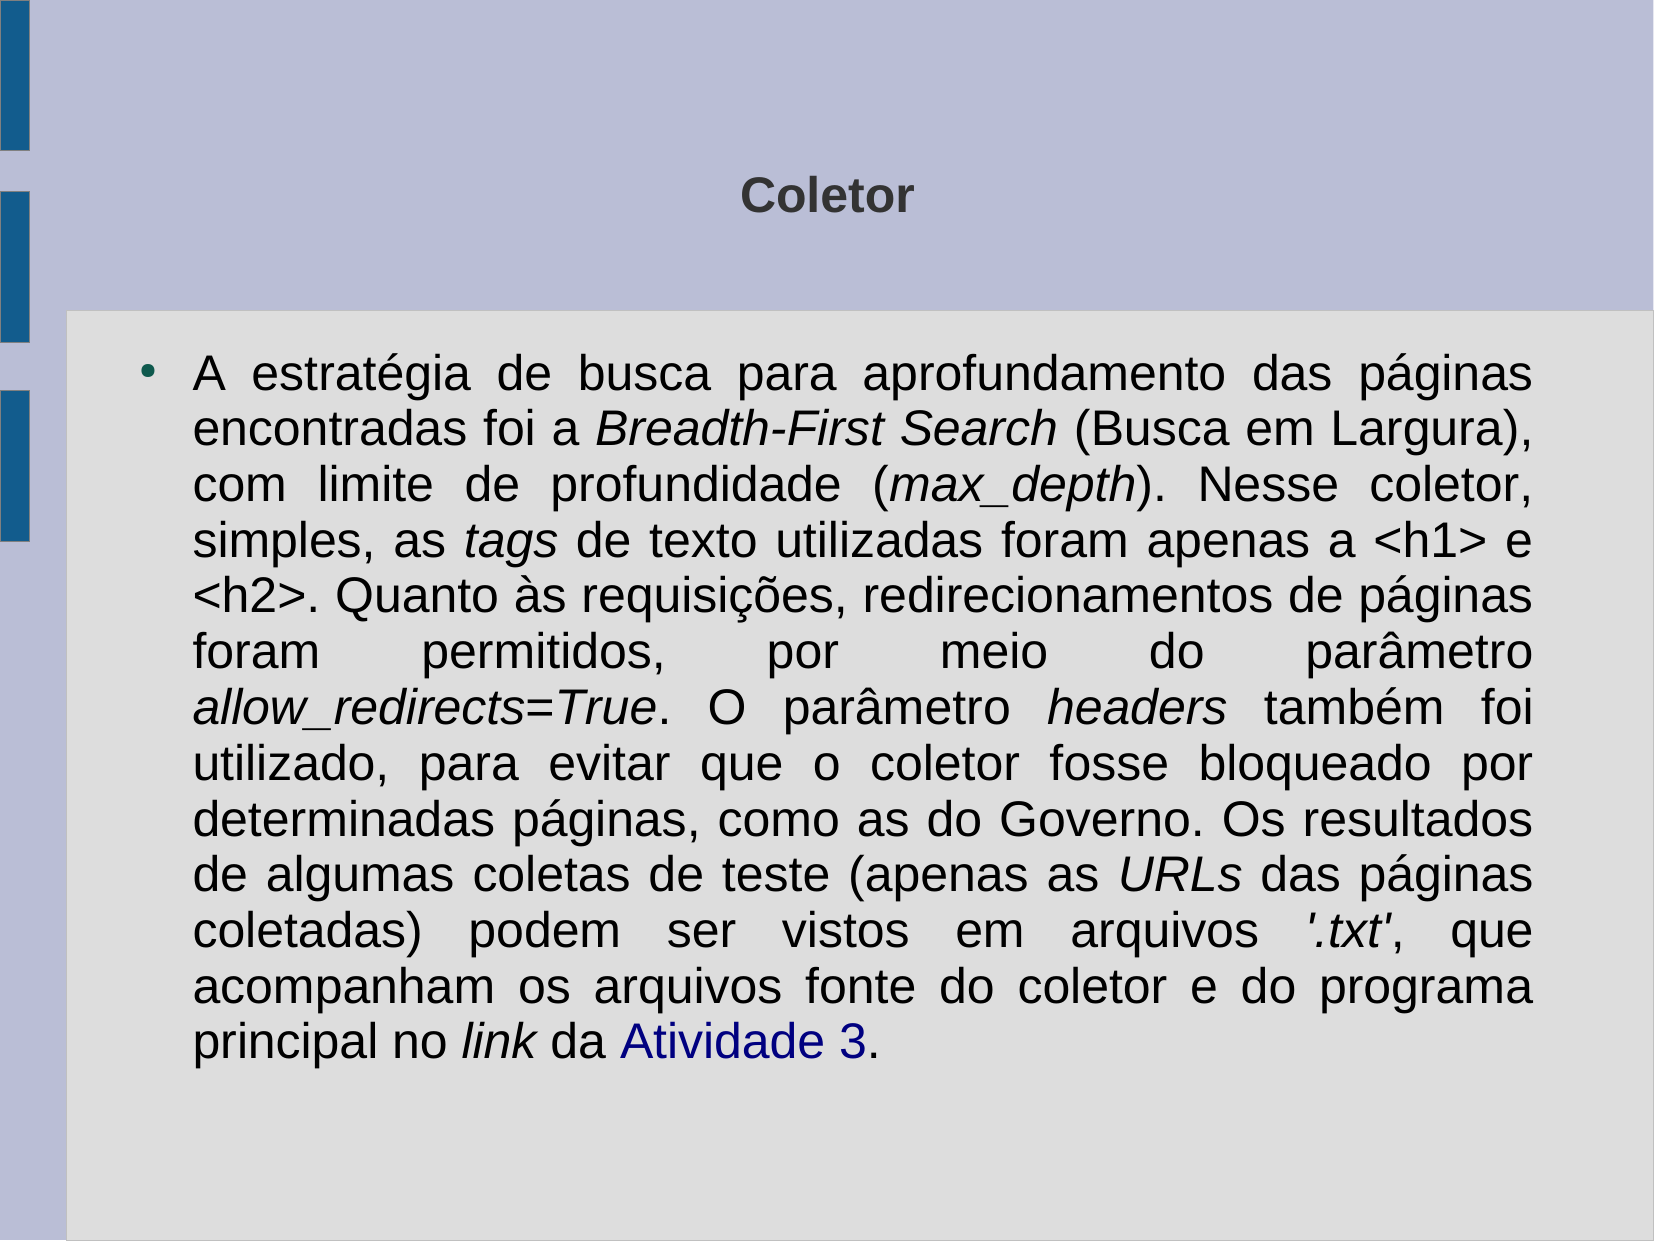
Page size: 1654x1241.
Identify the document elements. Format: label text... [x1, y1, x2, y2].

title Coletor [121, 91, 1534, 299]
list A estratégia de busca para aprofundamento das páginas encontradas foi a Breadth-First Search (Busca em Largura), com limite de profundidade (max_depth). Nesse coletor, simples, as tags de texto utilizadas foram apenas a <h1> e <h2>. Quanto às requisições, redirecionamentos de páginas foram permitidos, por meio do parâmetro allow_redirects=True. O parâmetro headers também foi utilizado, para evitar que o coletor fosse bloqueado por determinadas páginas, como as do Governo. Os resultados de algumas coletas de teste (apenas as URLs das páginas coletadas) podem ser vistos em arquivos '.txt', que acompanham os arquivos fonte do coletor e do programa principal no link da Atividade 3. [121, 344, 1534, 1127]
